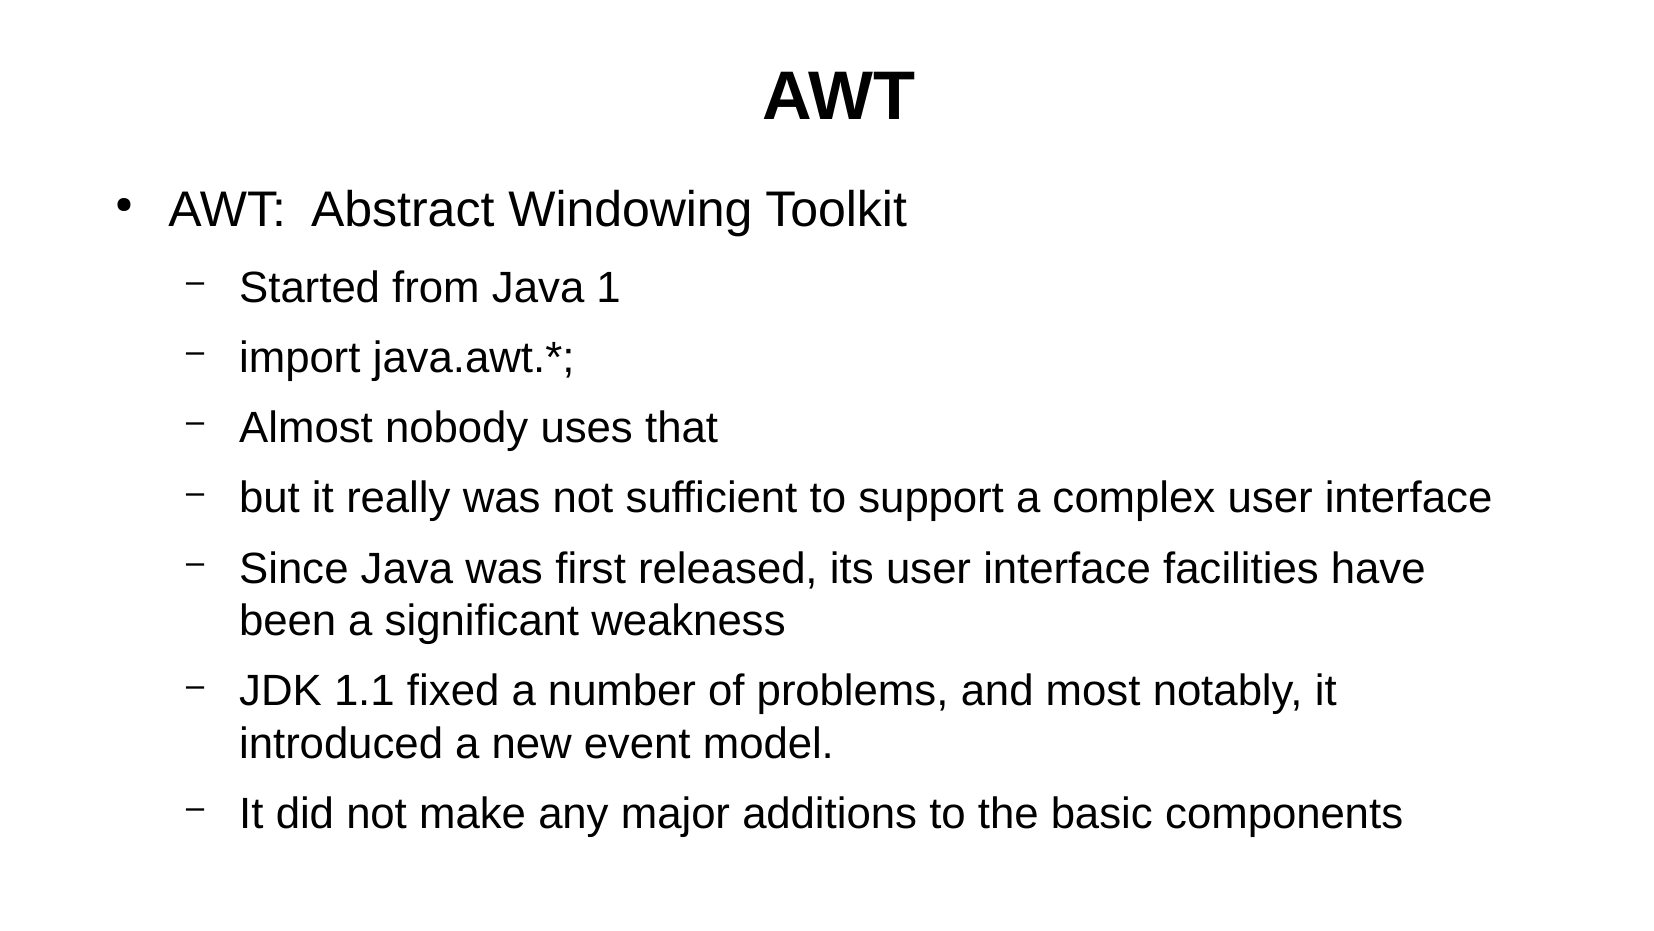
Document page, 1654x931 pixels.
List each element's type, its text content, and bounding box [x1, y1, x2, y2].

title AWT [82, 37, 1571, 147]
list AWT: Abstract Windowing Toolkit Started from Java 1 import java.awt.*; Almost nobody uses that but it really was not sufficient to support a complex user interface Since Java was first released, its user interface facilities have been a significant weakness JDK 1.1 fixed a number of problems, and most notably, it introduced a new event model. It did not make any major additions to the basic components [82, 168, 1538, 889]
